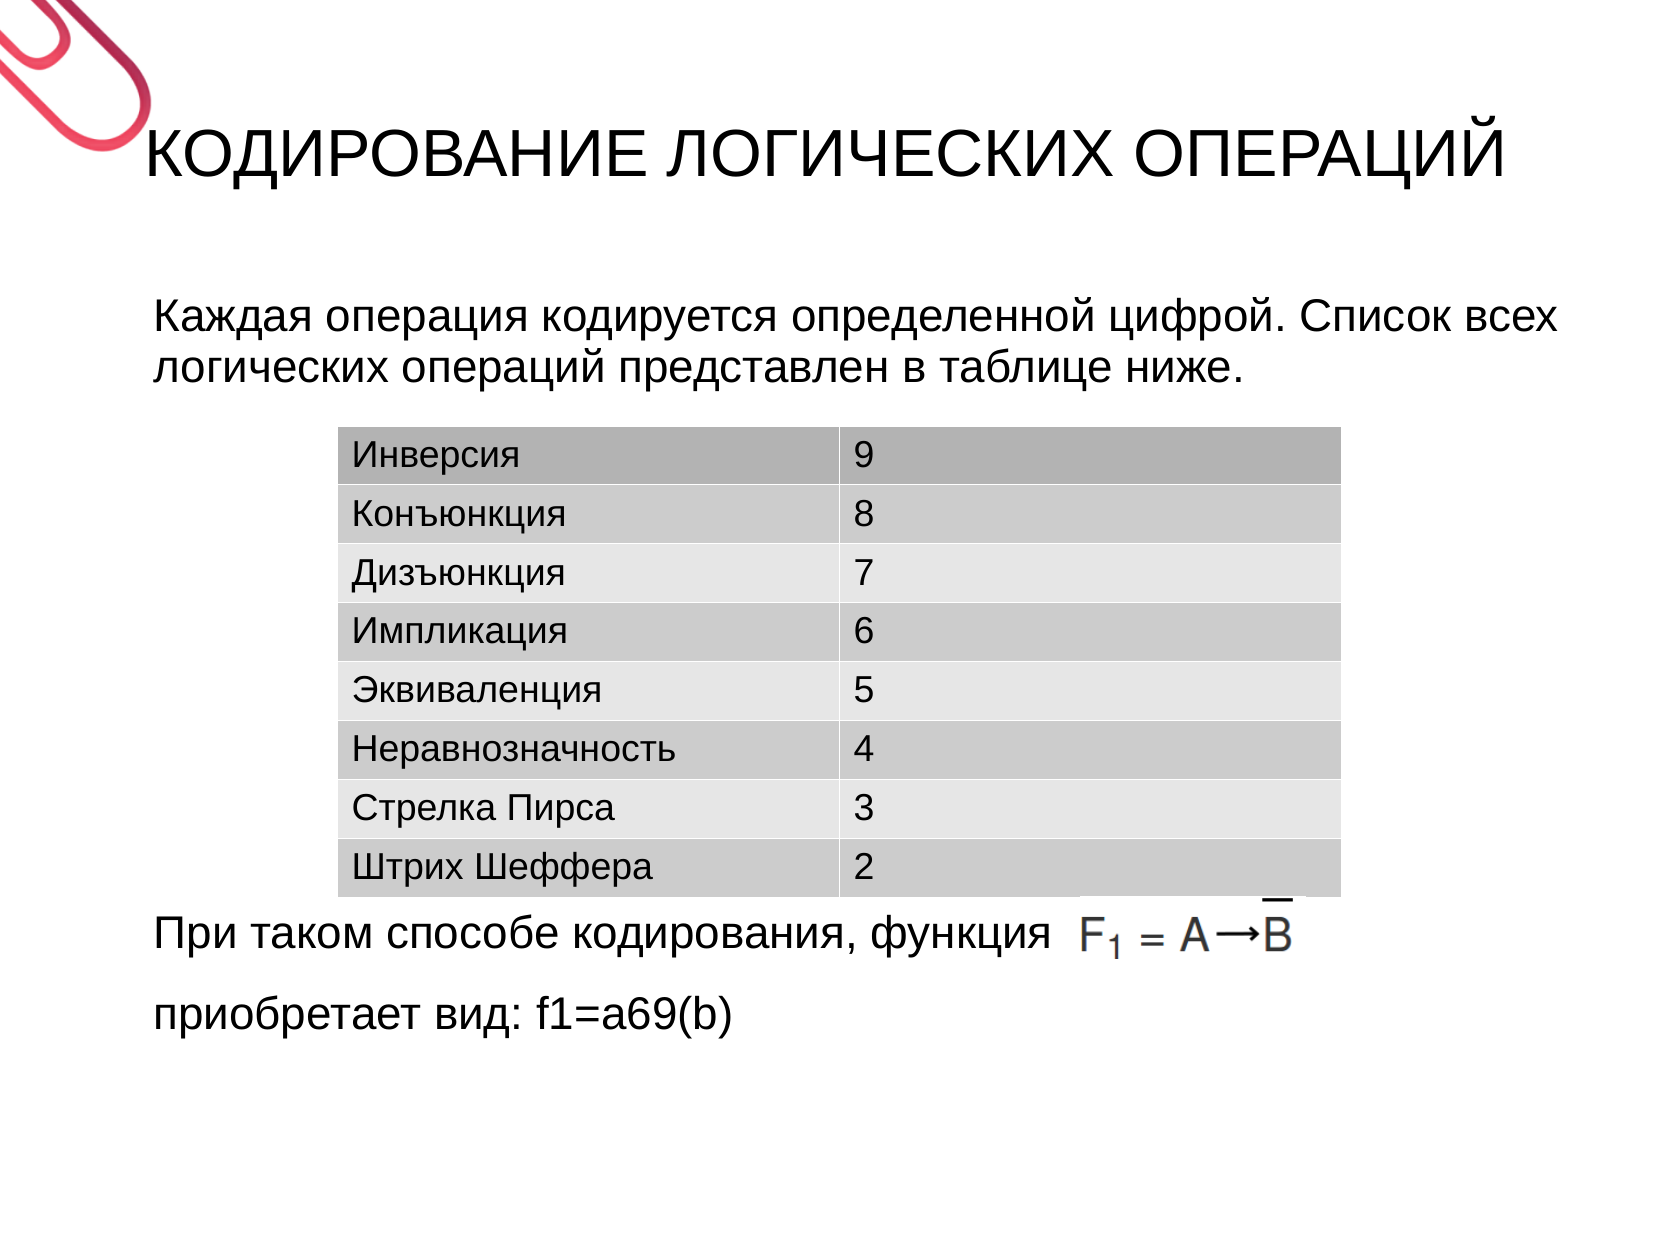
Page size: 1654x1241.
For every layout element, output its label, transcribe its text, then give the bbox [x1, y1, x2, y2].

table_header 9 [840, 427, 1341, 484]
table_cell 4 [840, 721, 1341, 779]
table_cell Импликация [338, 603, 839, 661]
table_cell 3 [840, 780, 1341, 838]
picture [1080, 896, 1306, 959]
table_cell Штрих Шеффера [338, 839, 839, 897]
table_cell 7 [840, 544, 1341, 602]
table_cell Стрелка Пирса [338, 780, 839, 838]
table_cell Эквиваленция [338, 662, 839, 720]
table_cell 8 [840, 485, 1341, 543]
table_cell Неравнозначность [338, 721, 839, 779]
table_header Инверсия [338, 427, 839, 484]
title КОДИРОВАНИЕ ЛОГИЧЕСКИХ ОПЕРАЦИЙ [82, 49, 1571, 257]
table_cell 6 [840, 603, 1341, 661]
table_cell 2 [840, 839, 1341, 897]
table_cell 5 [840, 662, 1341, 720]
table_cell Дизъюнкция [338, 544, 839, 602]
picture [0, 0, 255, 255]
table_cell Конъюнкция [338, 485, 839, 543]
list Каждая операция кодируется определенной цифрой. Список всех логических операций представлен в таблице ниже. При таком способе кодирования, функция приобретает вид: f1=a69(b) [82, 290, 1571, 1156]
